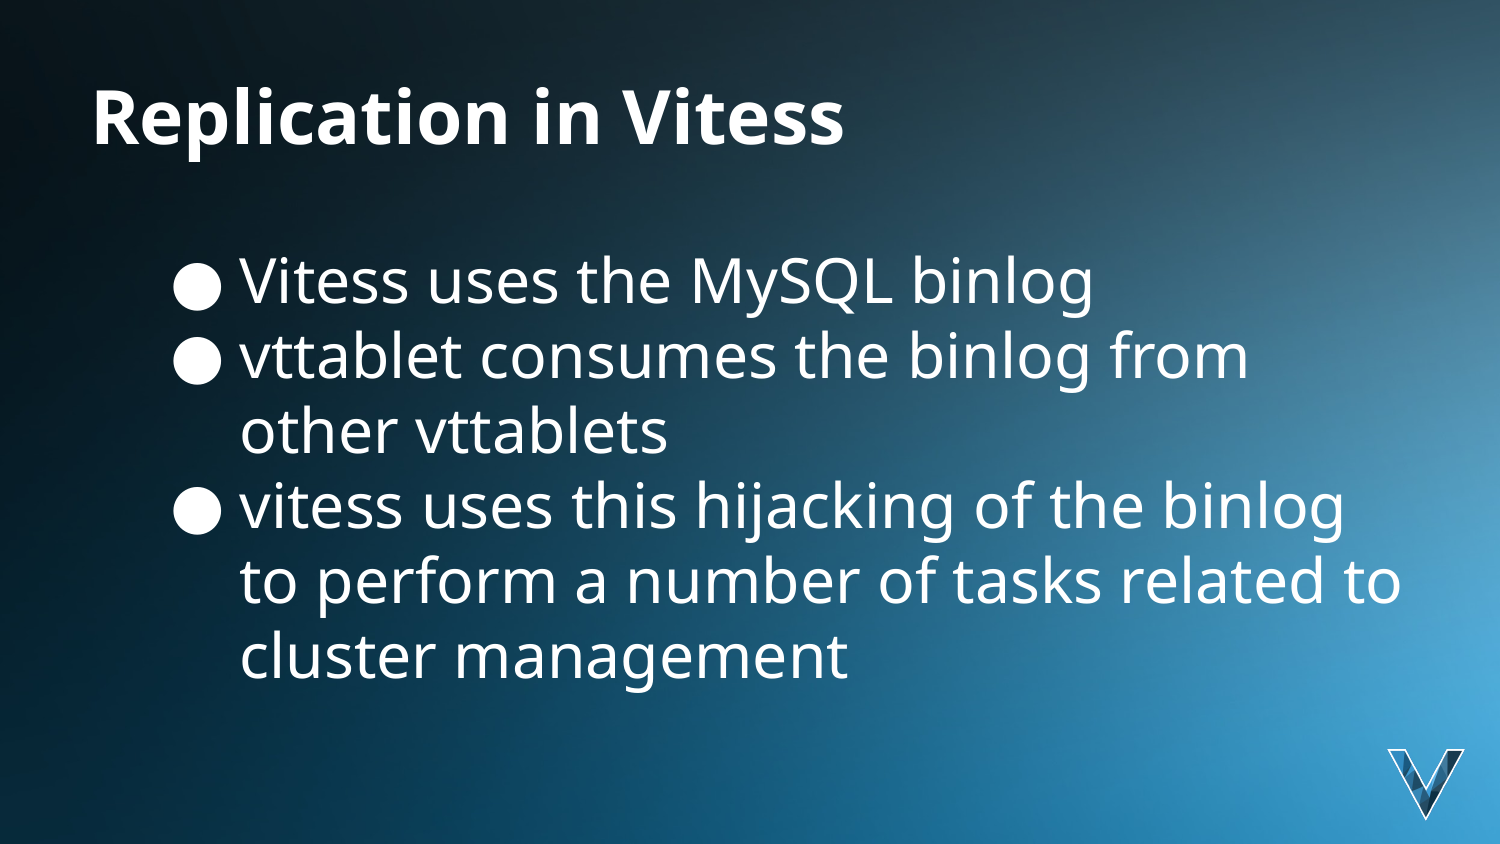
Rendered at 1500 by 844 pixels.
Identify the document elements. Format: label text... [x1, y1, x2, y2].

title Replication in Vitess [75, 33, 1425, 175]
list Vitess uses the MySQL binlog vttablet consumes the binlog from other vttablets vitess uses this hijacking of the binlog to perform a number of tasks related to cluster management [149, 226, 1425, 808]
picture [0, 0, 1500, 844]
